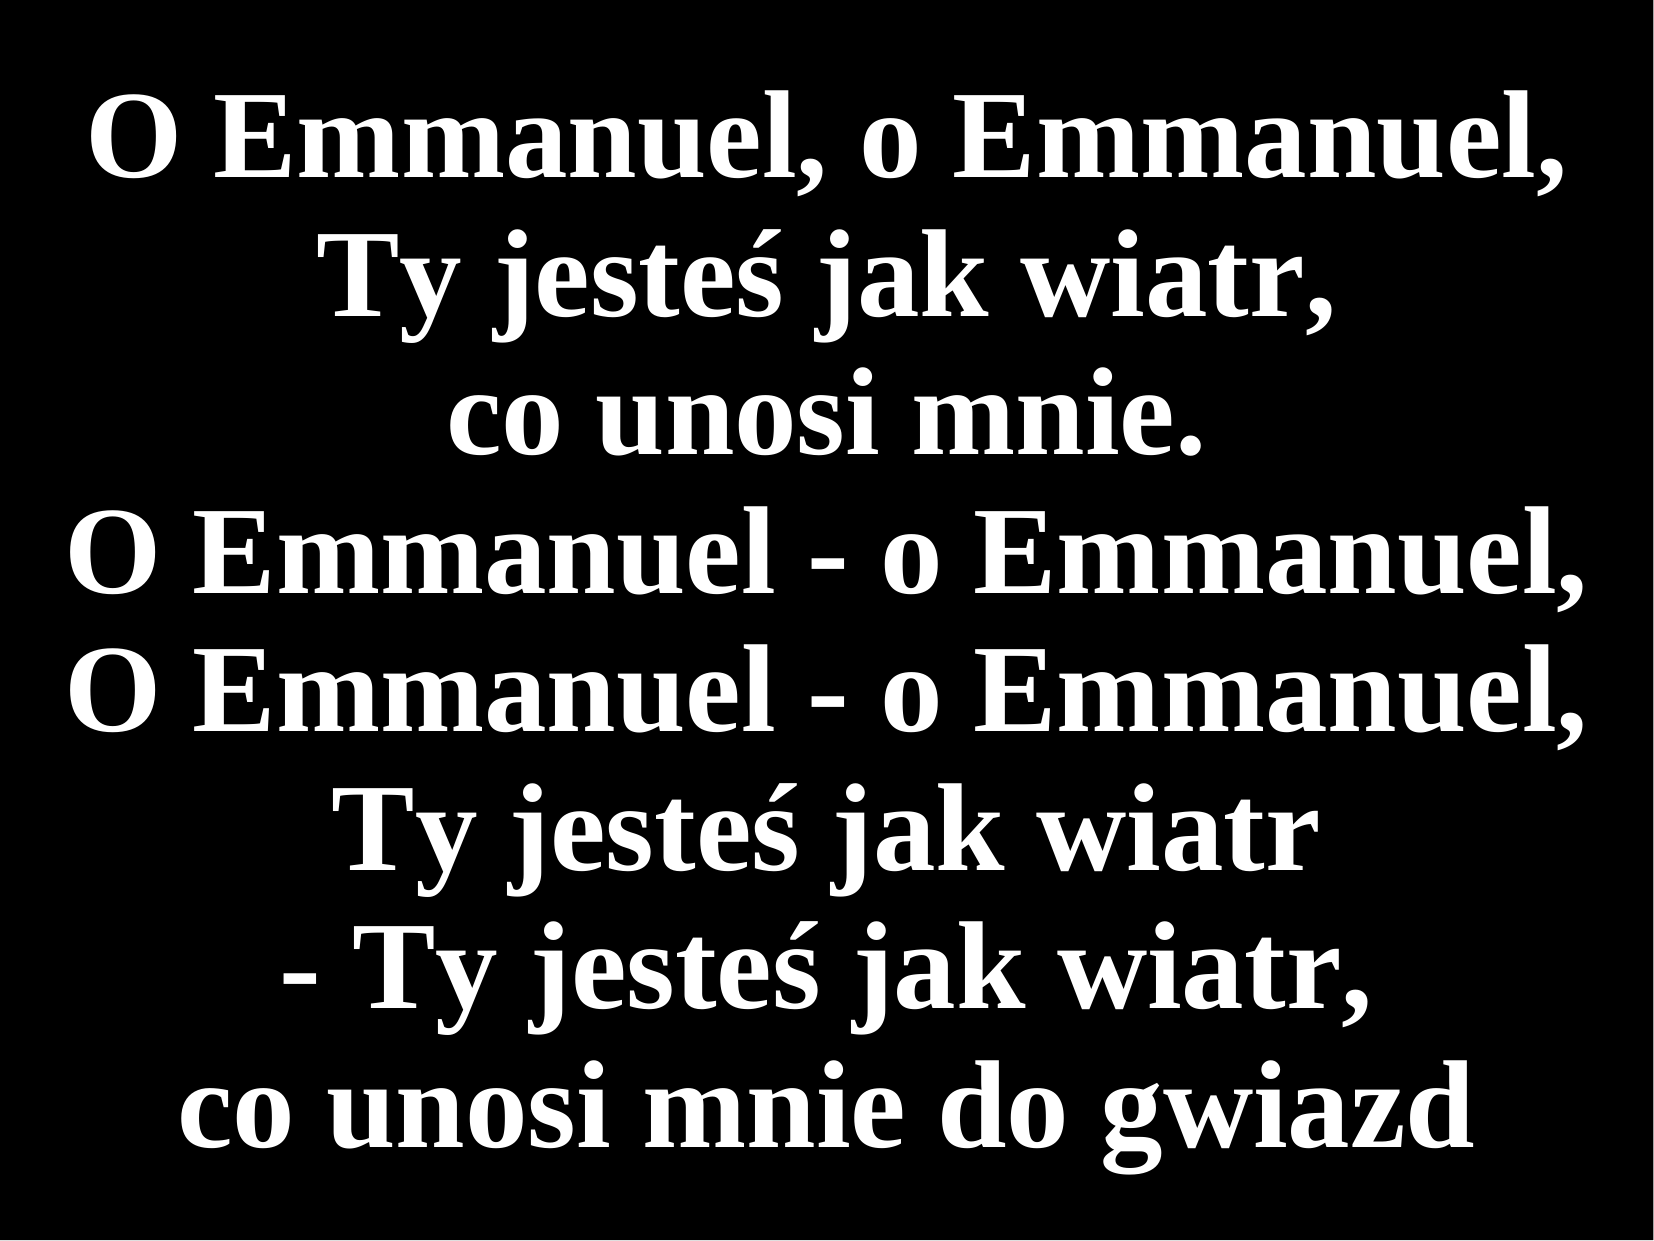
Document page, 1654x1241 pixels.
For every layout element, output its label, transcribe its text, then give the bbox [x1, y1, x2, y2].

title O Emmanuel, o Emmanuel, Ty jesteś jak wiatr, co unosi mnie. O Emmanuel - o Emmanuel, O Emmanuel - o Emmanuel, Ty jesteś jak wiatr - Ty jesteś jak wiatr, co unosi mnie do gwiazd [0, 0, 1654, 1241]
